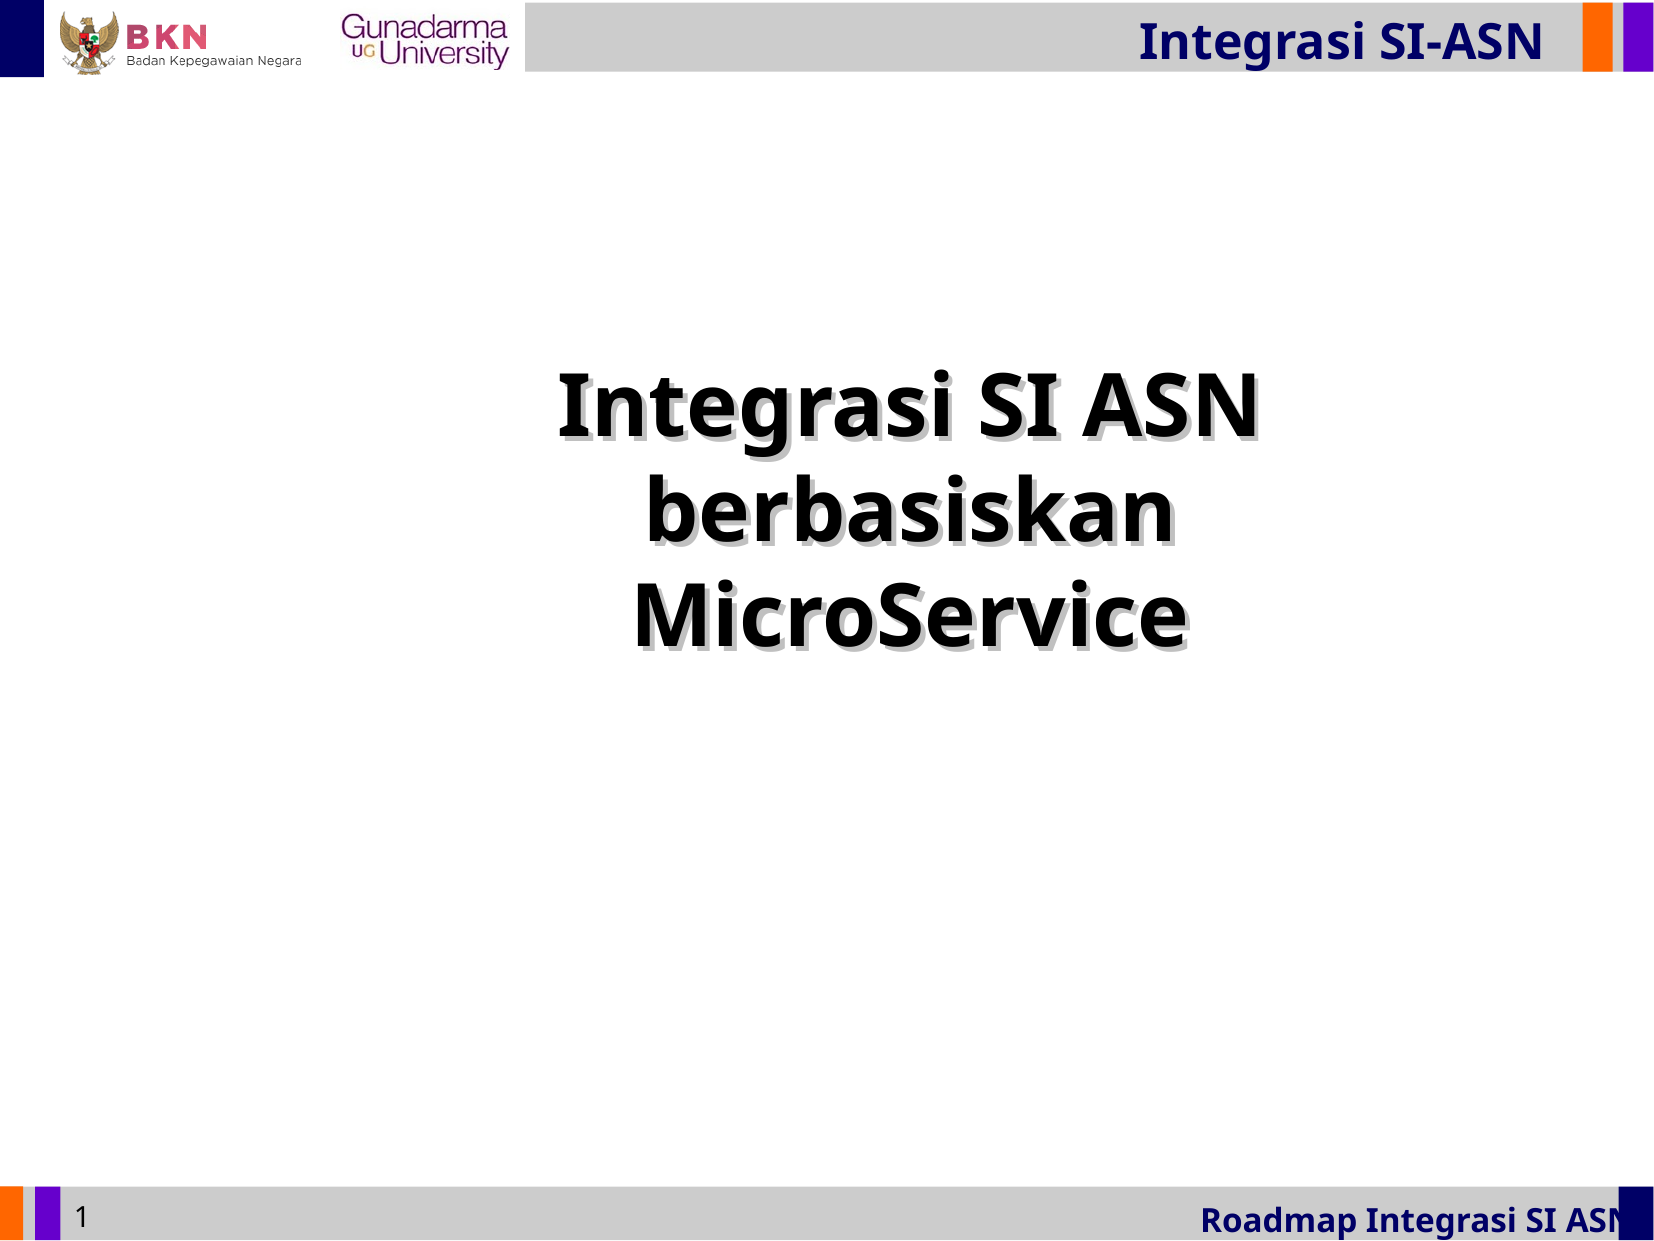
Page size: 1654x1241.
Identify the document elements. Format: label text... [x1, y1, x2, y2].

title Integrasi SI ASN berbasiskan MicroService [480, 315, 1341, 698]
picture [60, 11, 301, 75]
picture [340, 0, 510, 70]
